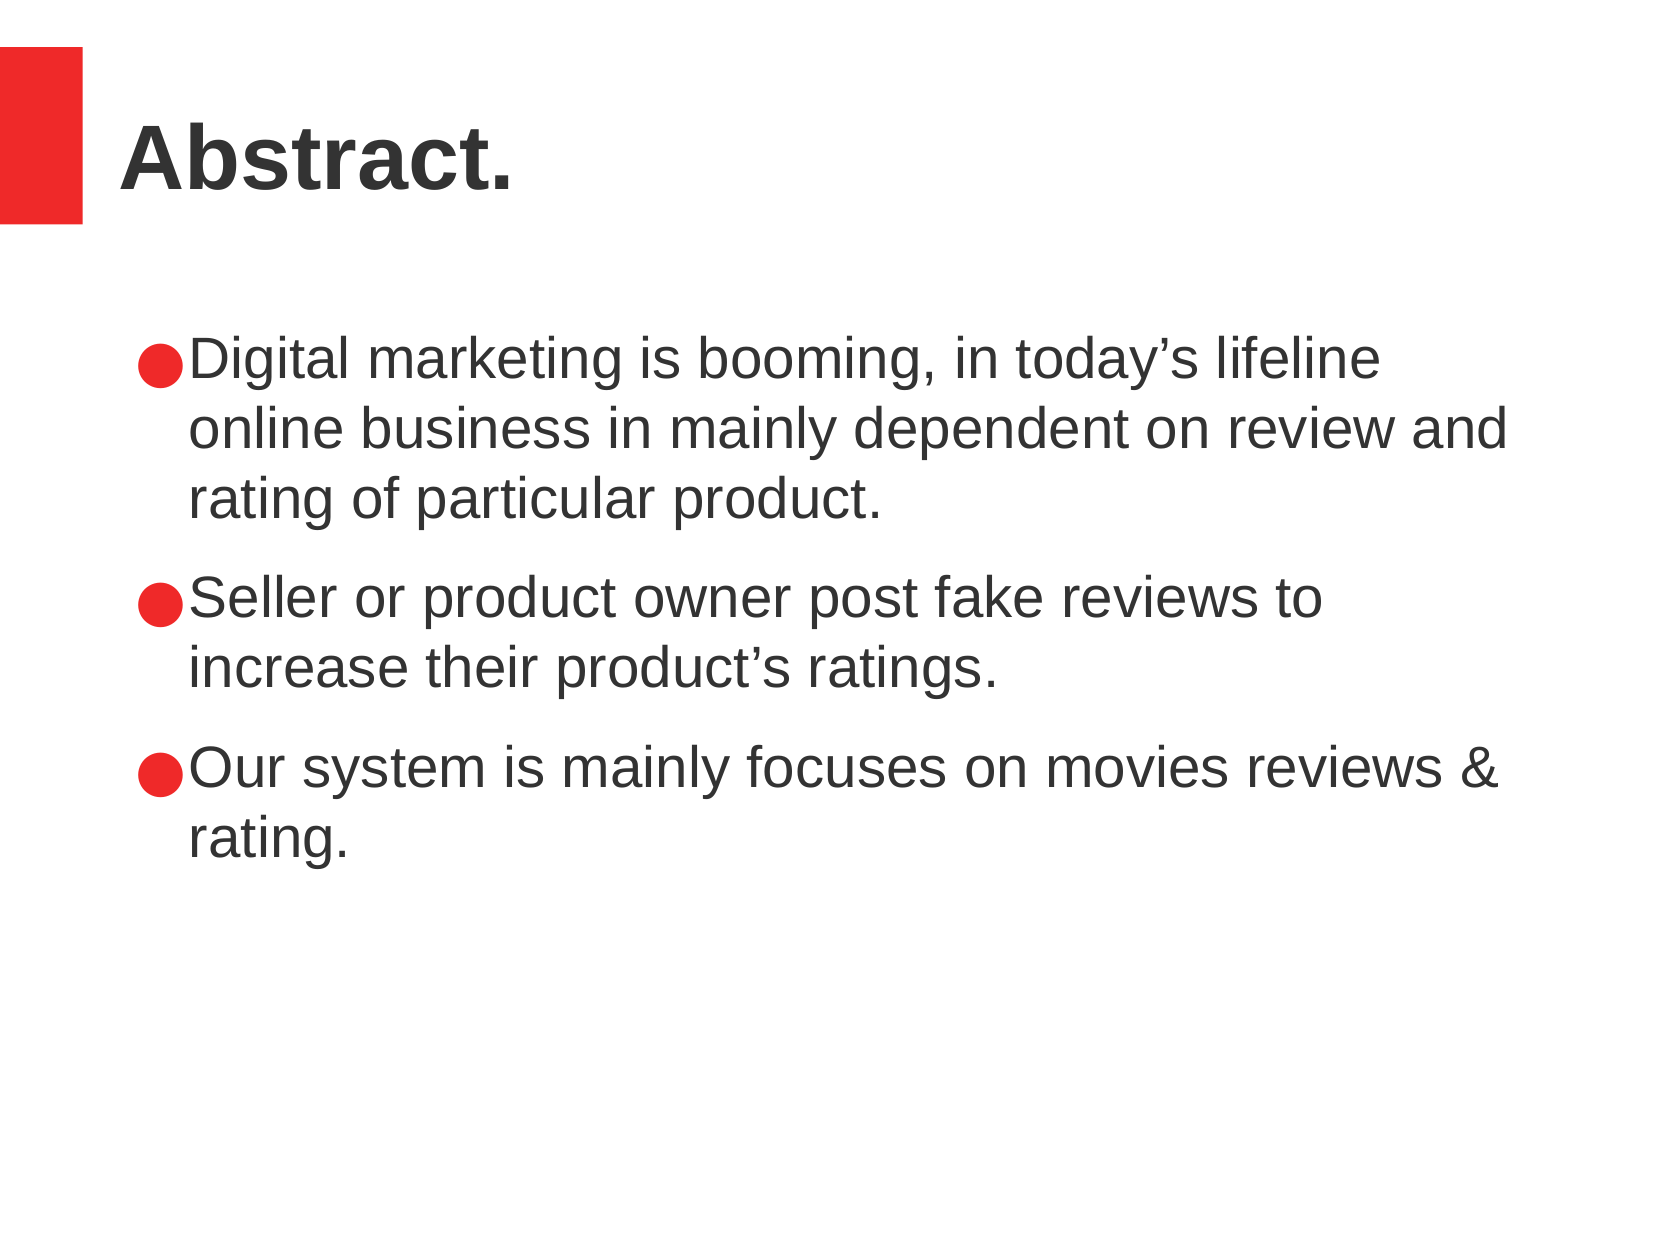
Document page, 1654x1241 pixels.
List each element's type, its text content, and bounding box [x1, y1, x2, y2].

text_box Digital marketing is booming, in today’s lifeline online business in mainly dependent on review and rating of particular product. Seller or product owner post fake reviews to increase their product’s ratings. Our system is mainly focuses on movies reviews & rating. [118, 320, 1536, 1111]
text_box Abstract. [118, 49, 1571, 257]
